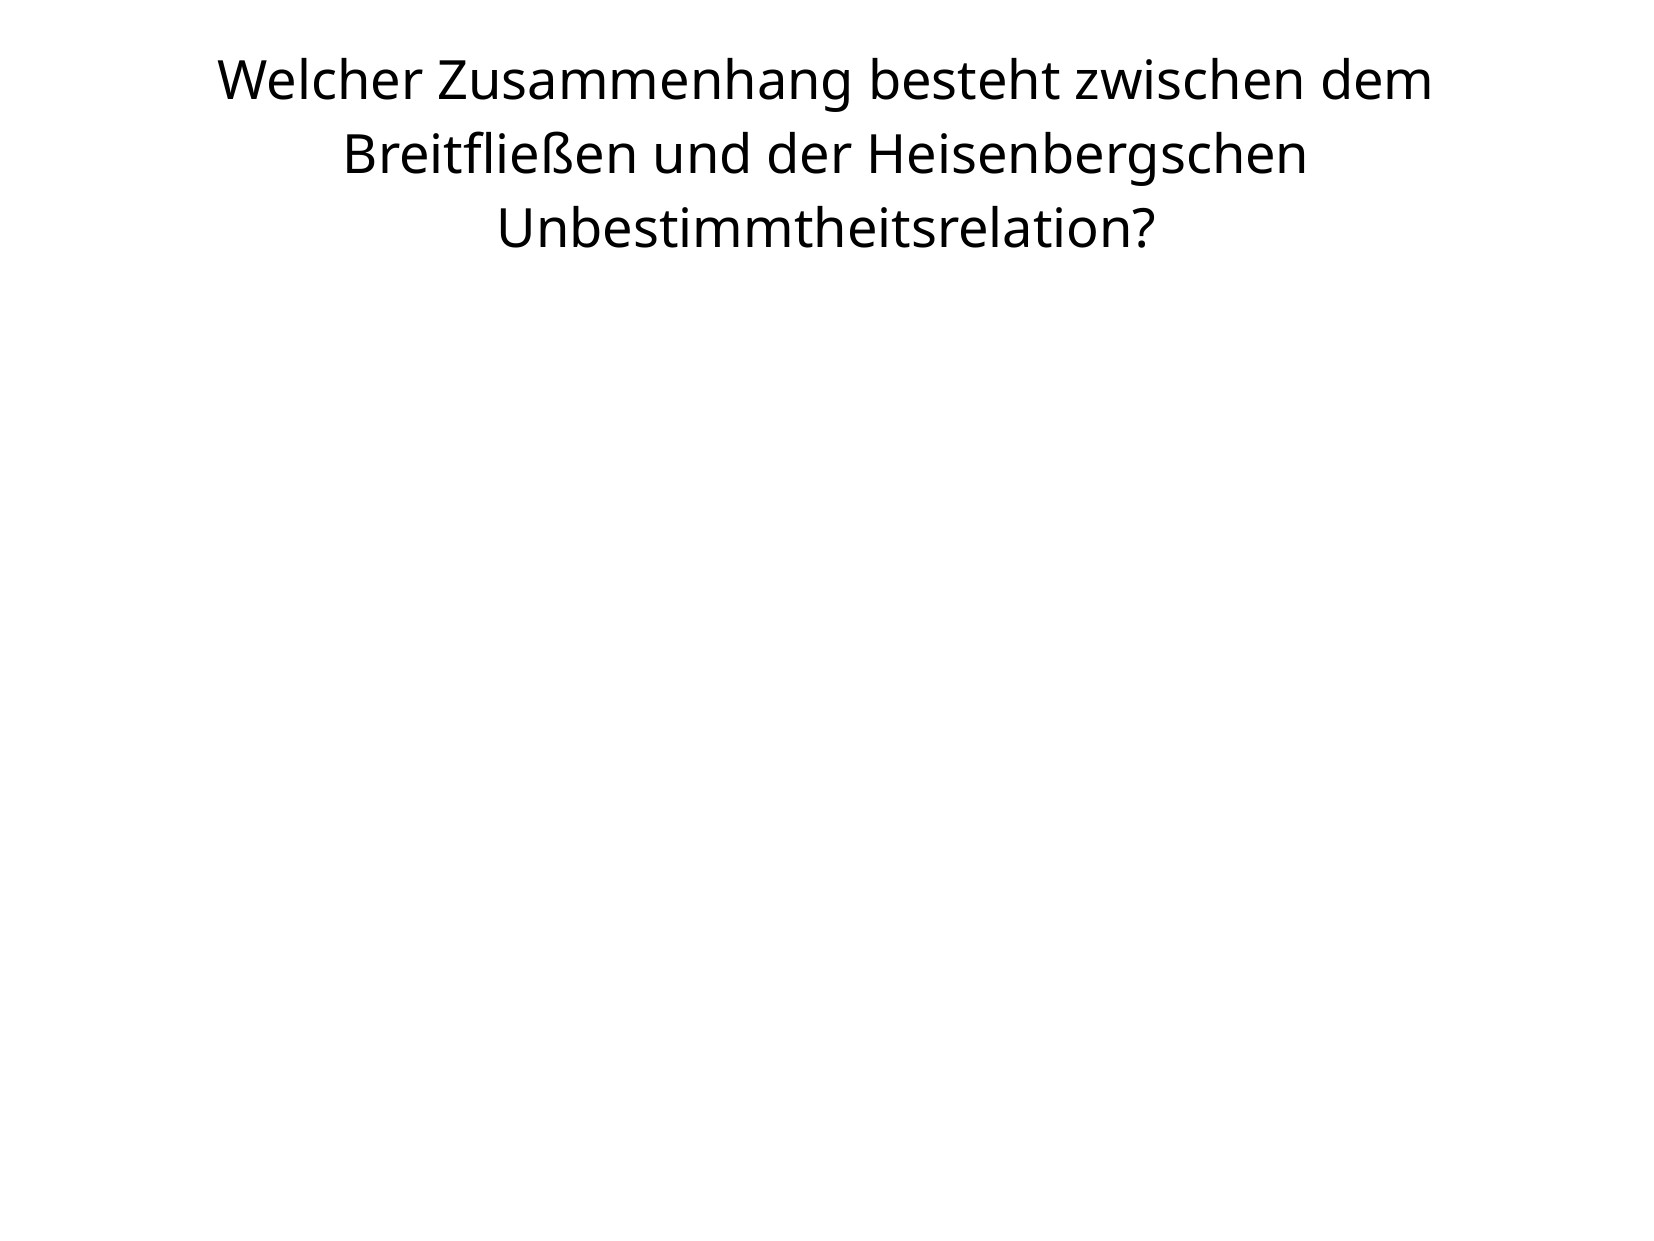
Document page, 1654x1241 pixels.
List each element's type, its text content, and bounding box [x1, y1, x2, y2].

title Welcher Zusammenhang besteht zwischen dem Breitfließen und der Heisenbergschen Unbestimmtheitsrelation? [82, 49, 1571, 257]
